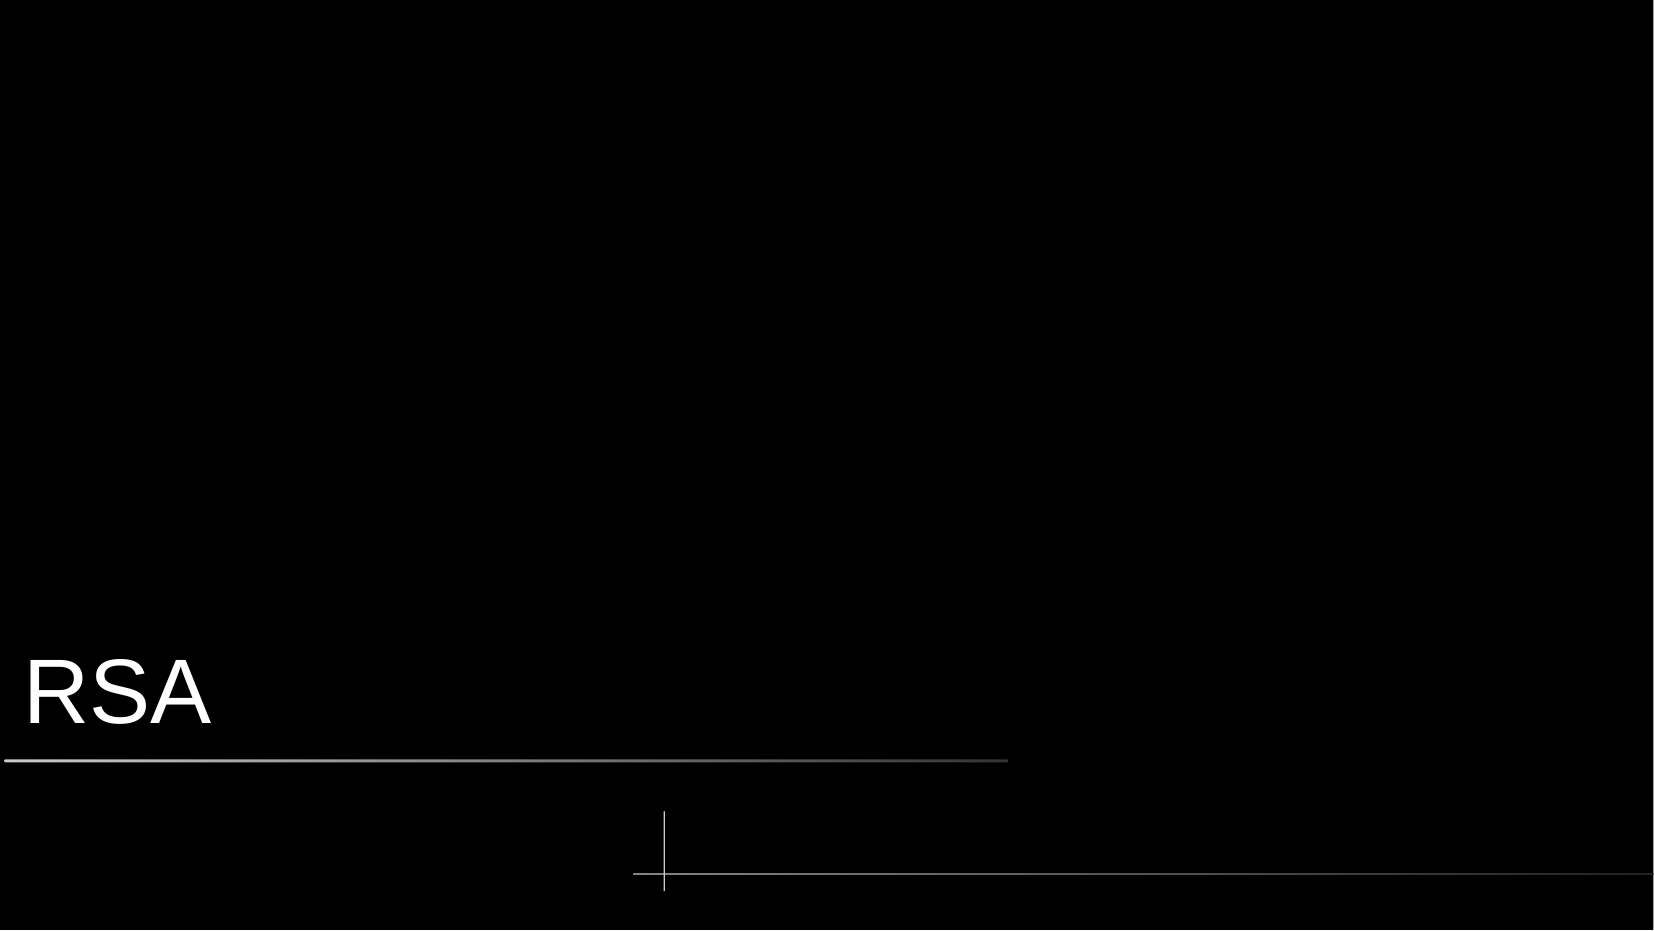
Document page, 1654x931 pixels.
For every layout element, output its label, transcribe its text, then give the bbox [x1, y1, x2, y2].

title RSA [23, 637, 1501, 746]
